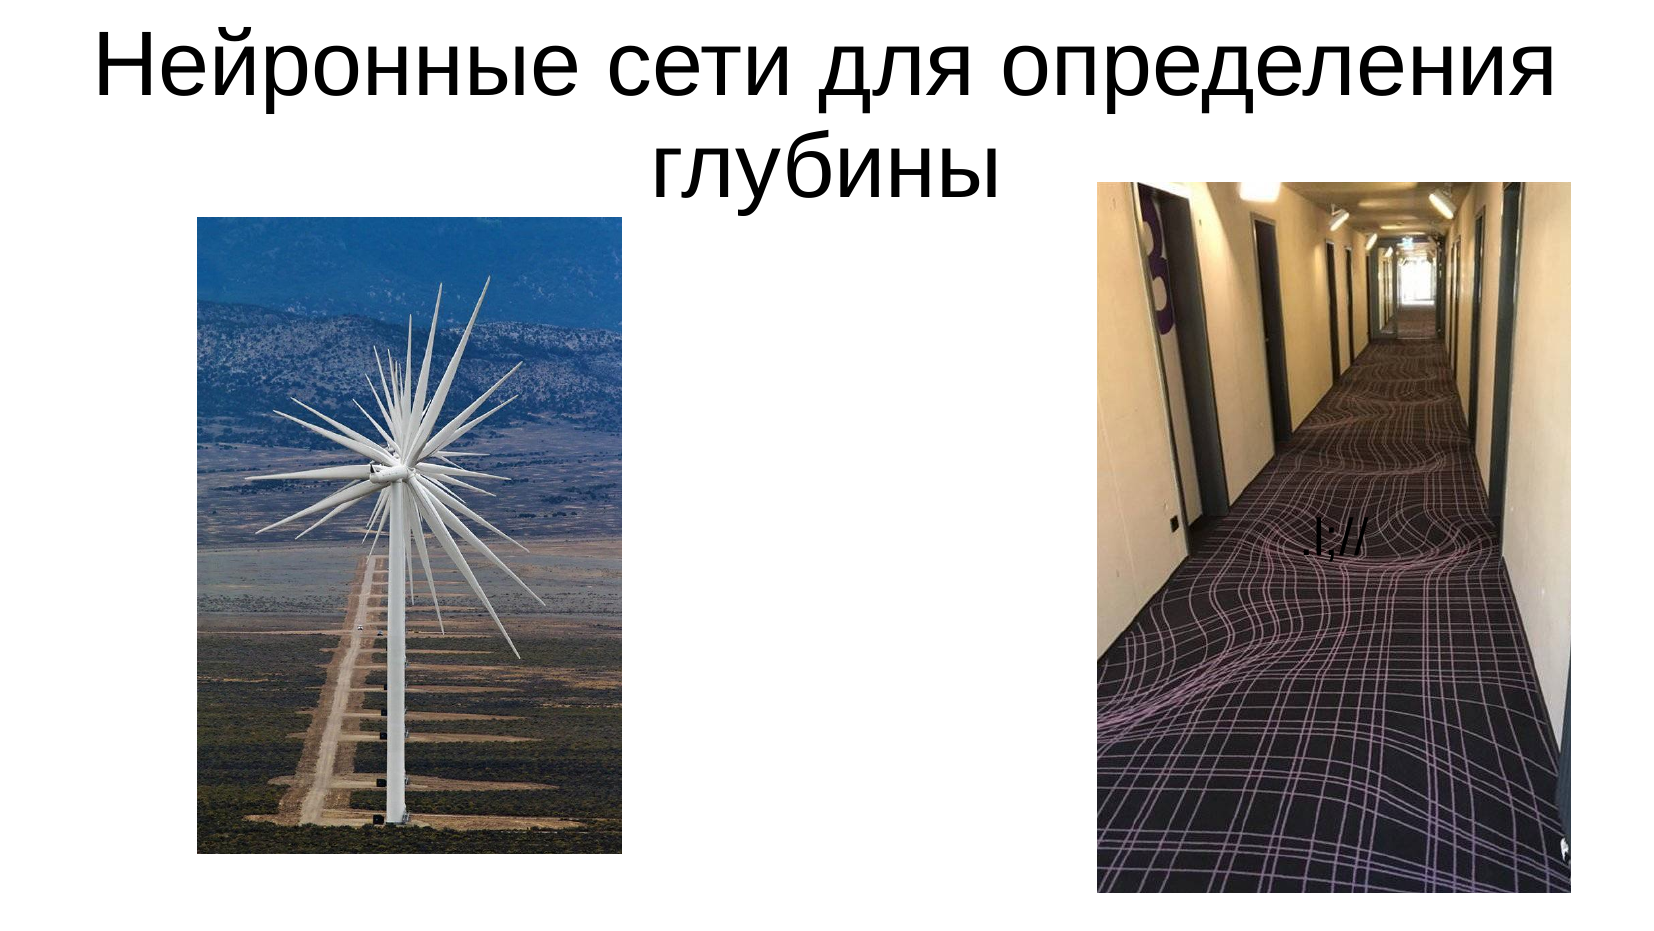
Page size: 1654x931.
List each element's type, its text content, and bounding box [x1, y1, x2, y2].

picture [197, 217, 622, 855]
title Нейронные сети для определения глубины [82, 12, 1571, 218]
picture [1097, 182, 1571, 893]
